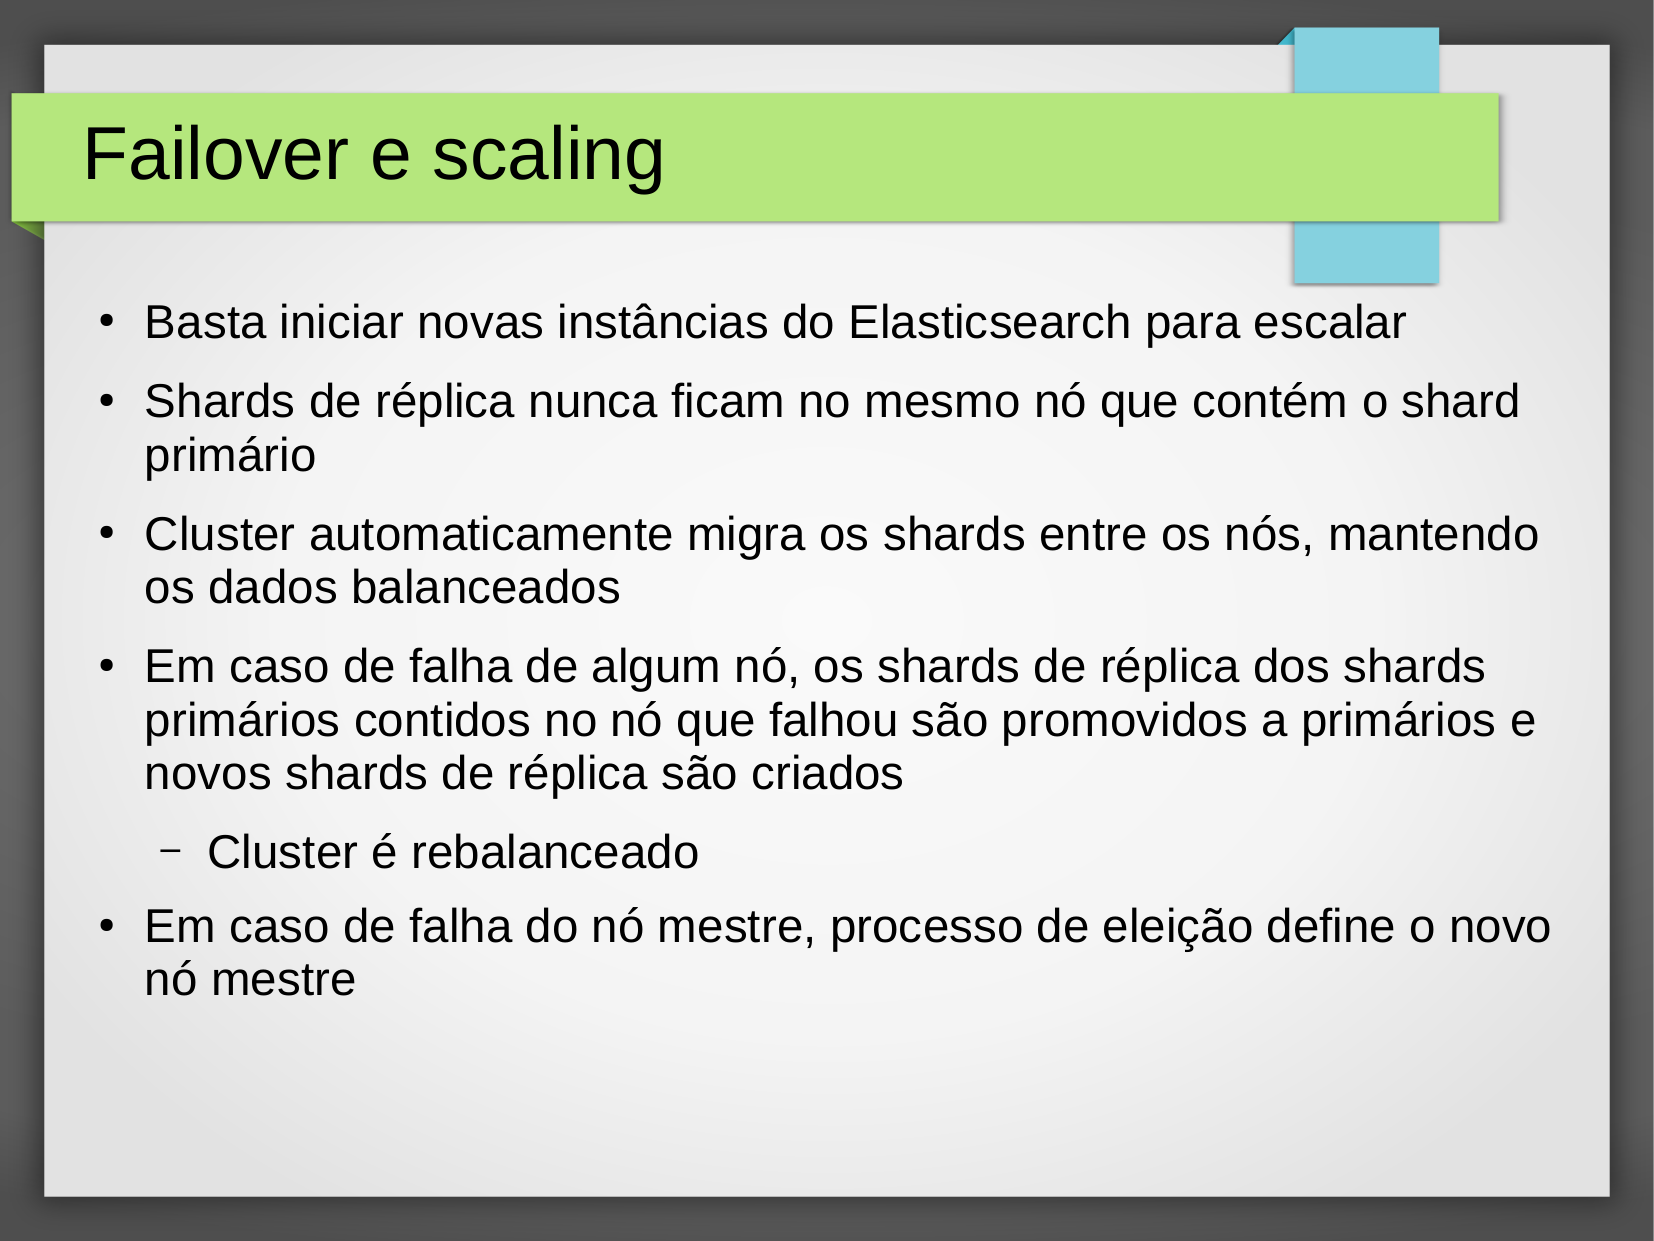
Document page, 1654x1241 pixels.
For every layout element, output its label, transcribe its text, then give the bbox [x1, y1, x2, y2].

title Failover e scaling [82, 94, 1264, 213]
list Basta iniciar novas instâncias do Elasticsearch para escalar Shards de réplica nunca ficam no mesmo nó que contém o shard primário Cluster automaticamente migra os shards entre os nós, mantendo os dados balanceados Em caso de falha de algum nó, os shards de réplica dos shards primários contidos no nó que falhou são promovidos a primários e novos shards de réplica são criados Cluster é rebalanceado Em caso de falha do nó mestre, processo de eleição define o novo nó mestre [82, 295, 1571, 1015]
picture [0, 0, 1654, 1241]
